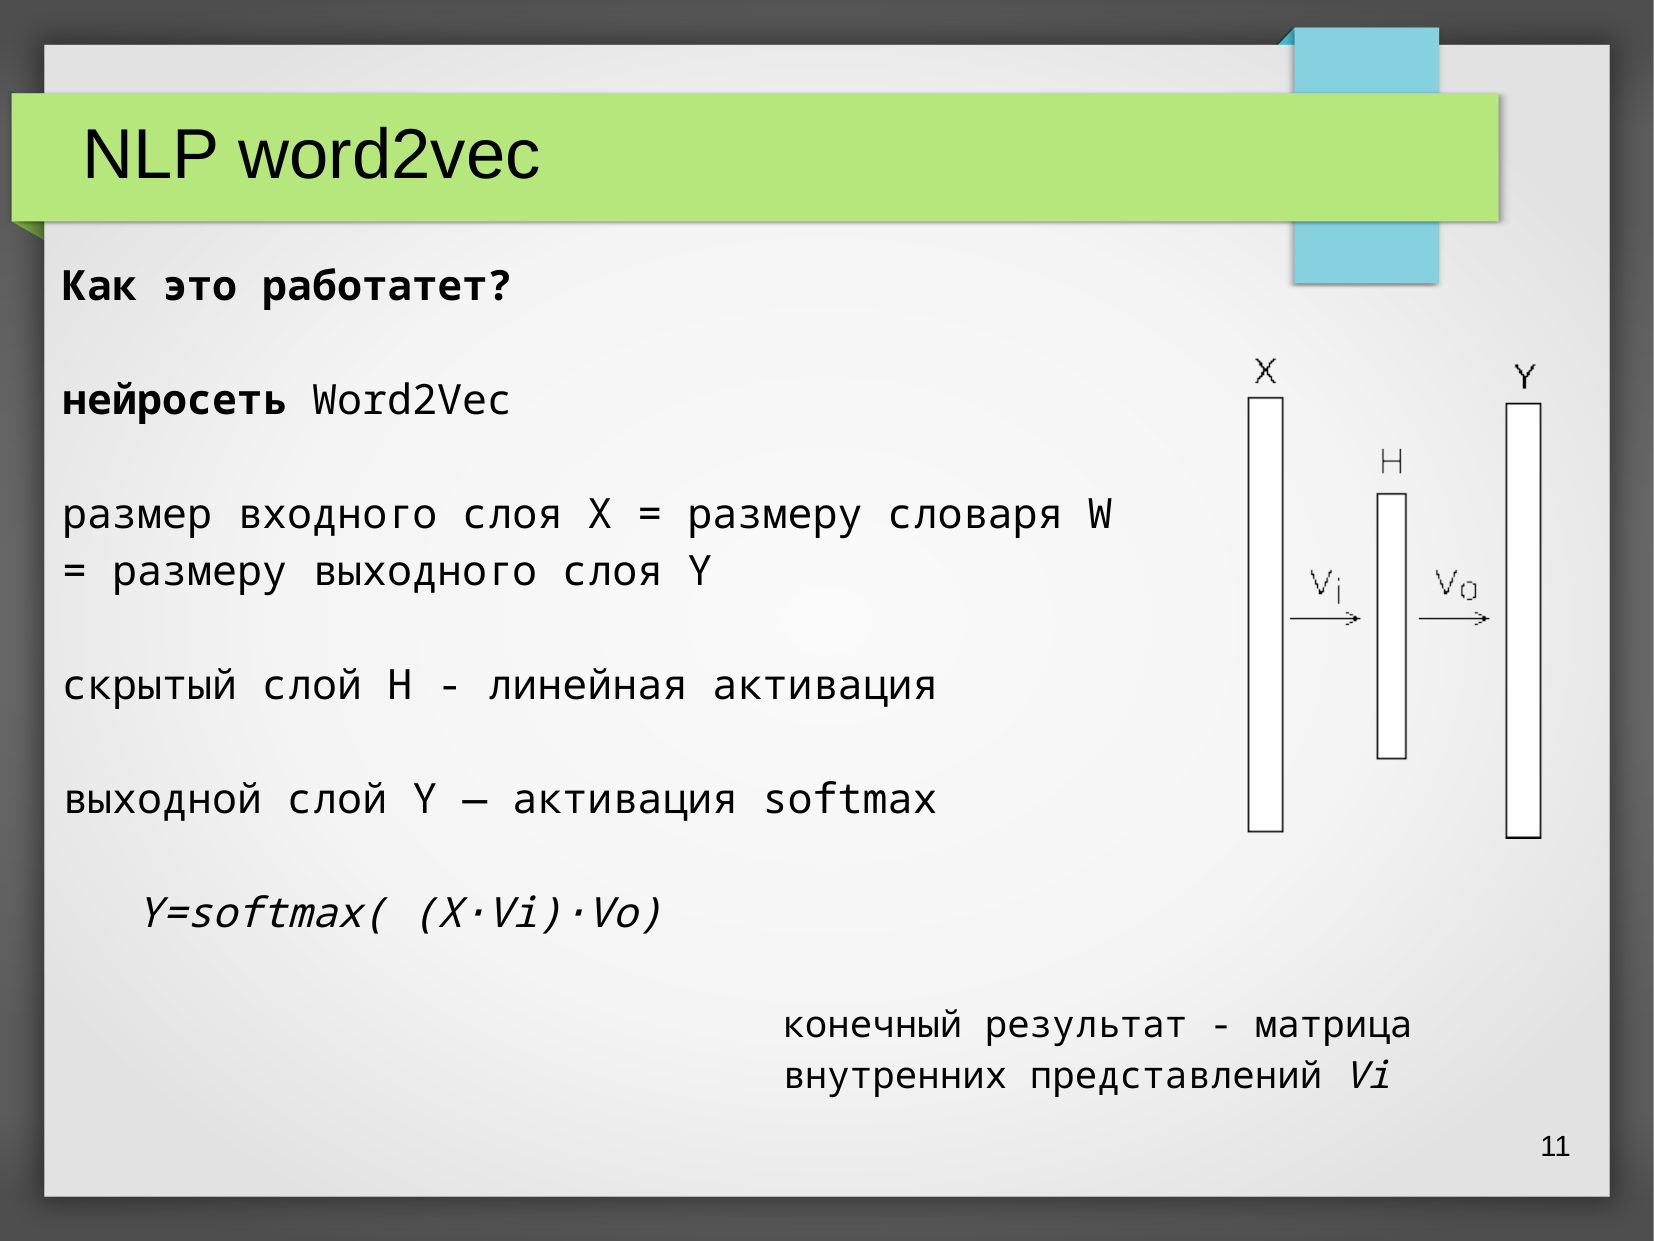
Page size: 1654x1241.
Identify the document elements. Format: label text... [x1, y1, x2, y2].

picture [0, 0, 1654, 1241]
text_box Как это работатет? нейросеть Word2Vec размер входного слоя X = размеру словаря W = размеру выходного слоя Y скрытый слой H - линейная активация выходной слой Y — активация softmax Y=softmax( (X⋅Vi)⋅Vo) [47, 248, 1217, 991]
title NLP word2vec [82, 113, 1406, 194]
text_box конечный результат - матрица внутренних представлений Vi [767, 990, 1477, 1147]
